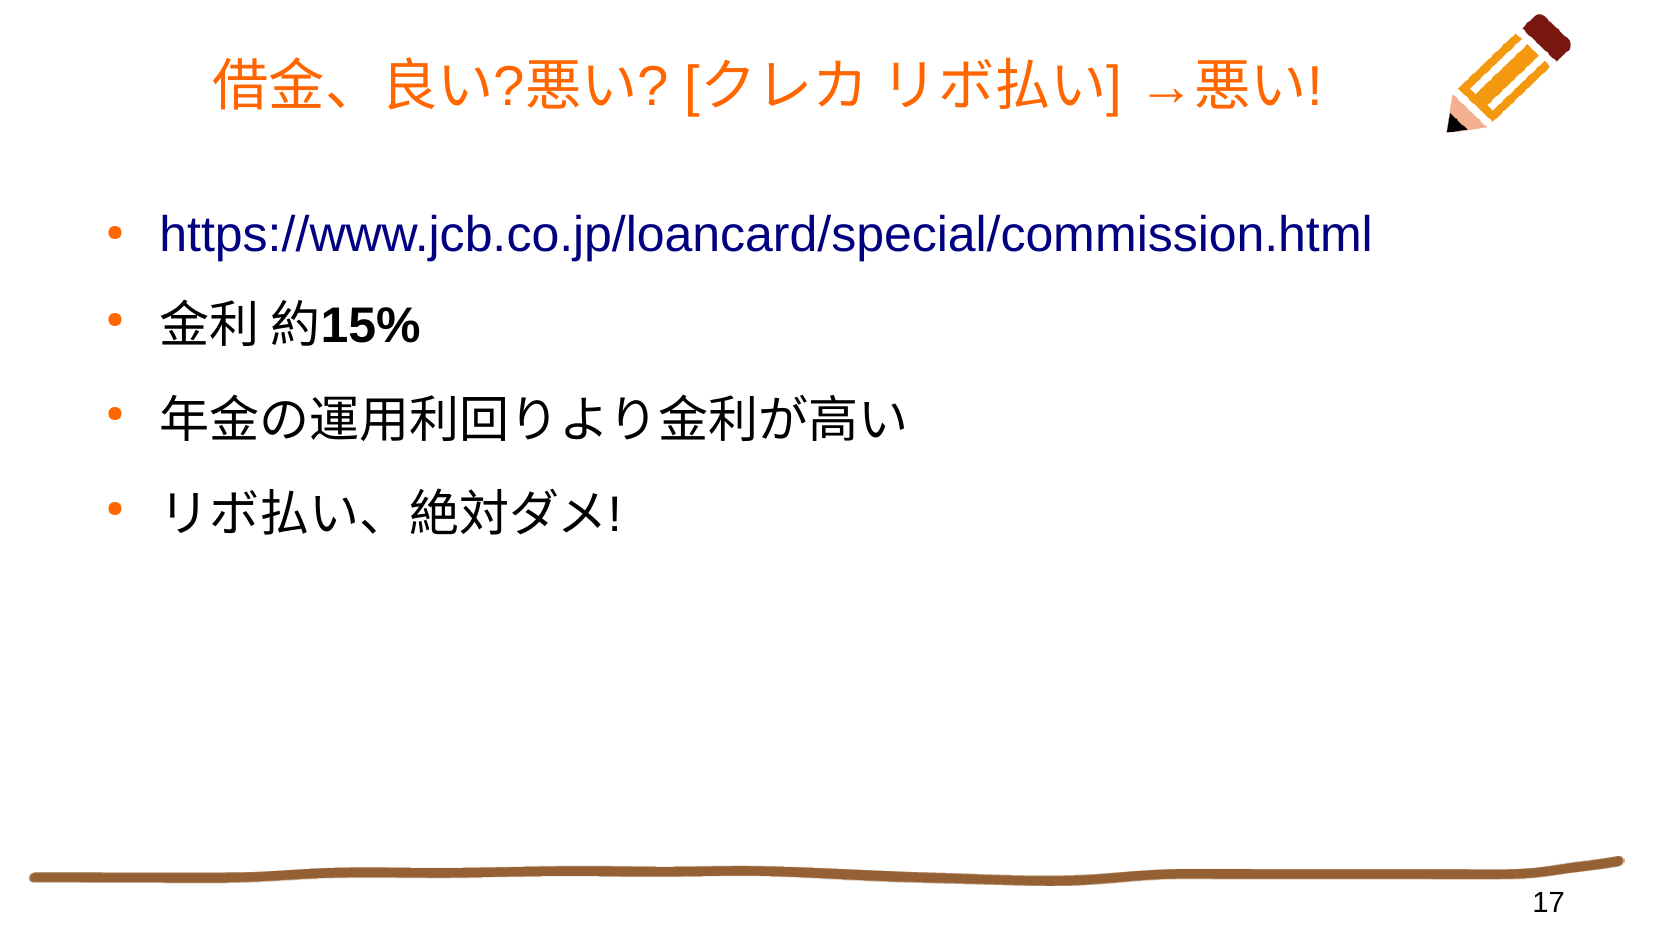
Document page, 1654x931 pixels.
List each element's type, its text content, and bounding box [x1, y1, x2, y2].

picture [29, 856, 1625, 886]
title 借金、良い?悪い? [クレカ リボ払い] →悪い! [88, 29, 1447, 133]
picture [1446, 14, 1571, 133]
list https://www.jcb.co.jp/loancard/special/commission.html 金利 約15% 年金の運用利回りより金利が高い リボ払い、絶対ダメ! [88, 206, 1576, 857]
